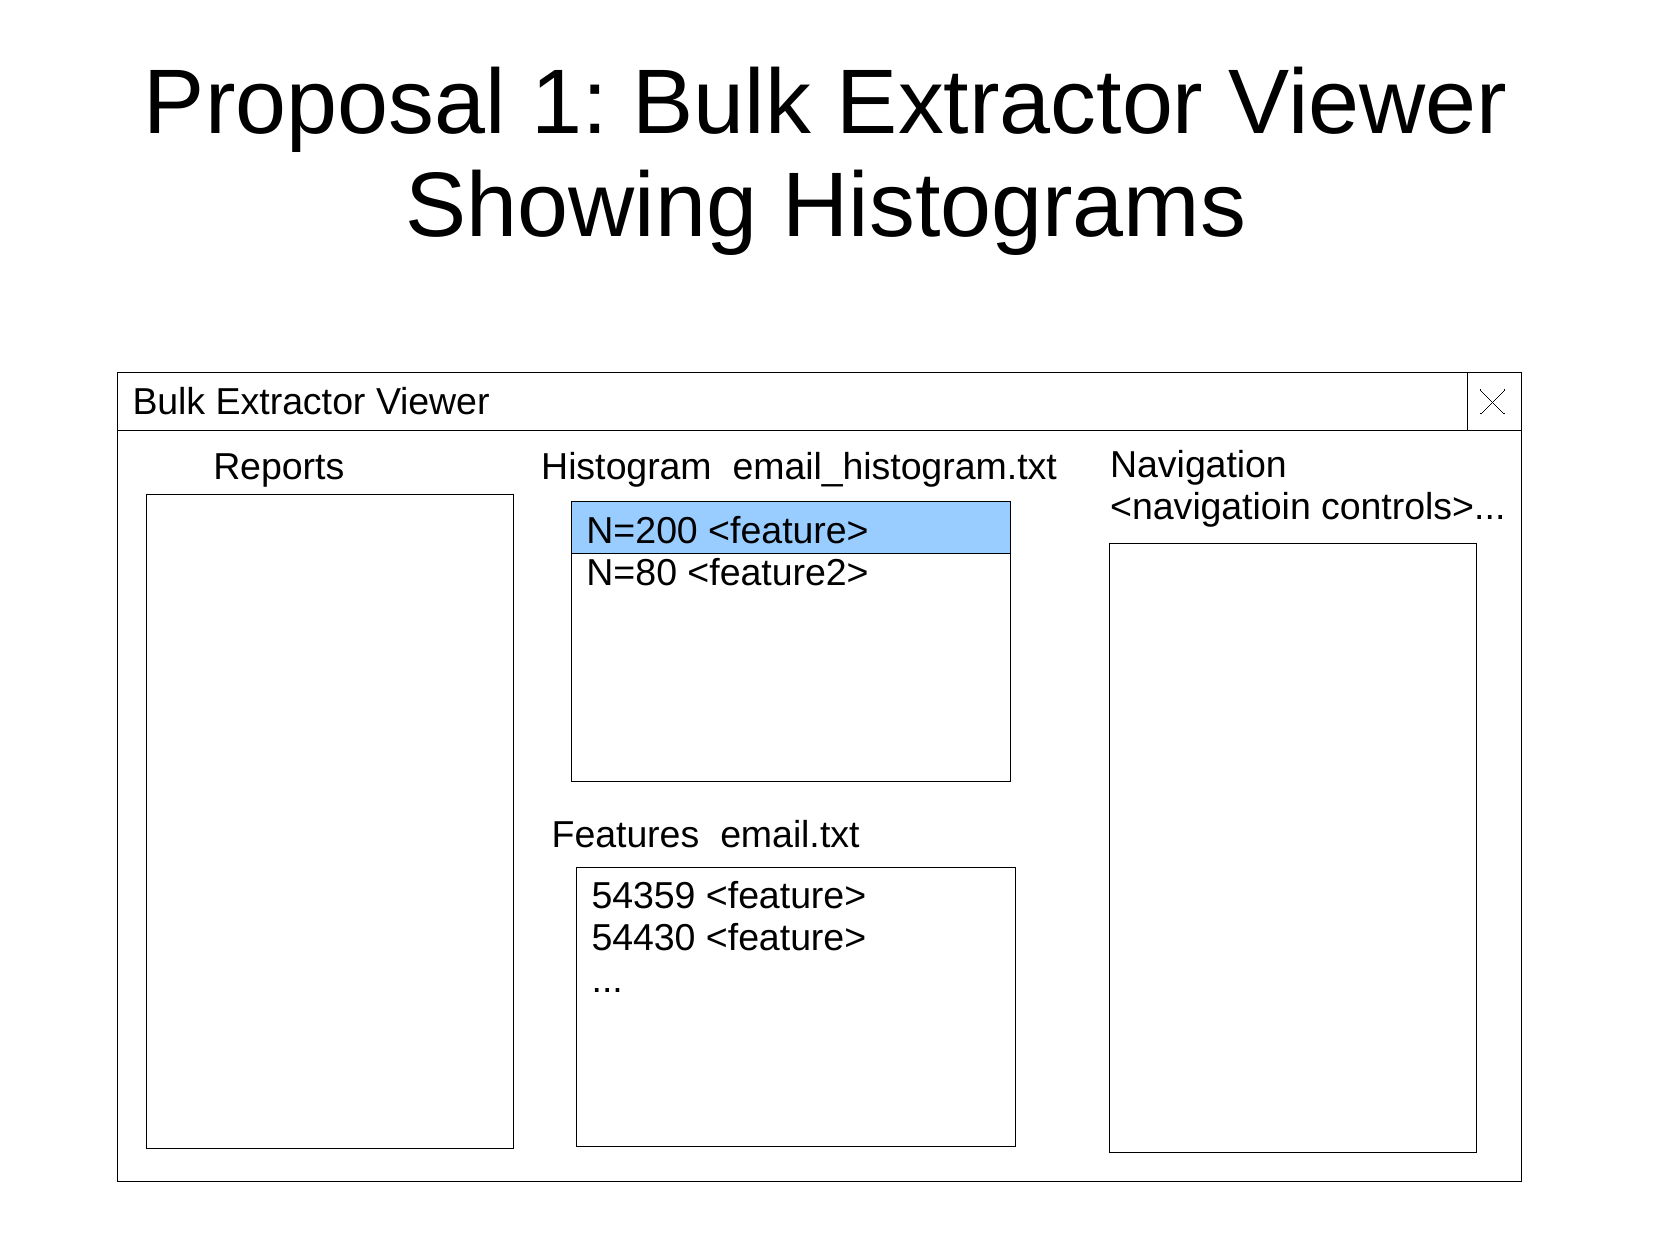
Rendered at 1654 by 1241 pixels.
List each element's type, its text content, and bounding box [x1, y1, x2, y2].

text_box N=200 <feature> N=80 <feature2> [571, 501, 832, 611]
text_box 54359 <feature> 54430 <feature> ... [576, 867, 832, 1023]
title Proposal 1: Bulk Extractor Viewer Showing Histograms [82, 38, 1571, 267]
text_box [832, 502, 1010, 554]
text_box Features email.txt [536, 806, 818, 868]
text_box Reports [198, 438, 337, 500]
text_box [832, 525, 841, 531]
text_box Navigation <navigatioin controls>... [1095, 436, 1449, 545]
text_box Histogram email_histogram.txt [526, 438, 978, 500]
text_box Bulk Extractor Viewer [117, 373, 874, 435]
